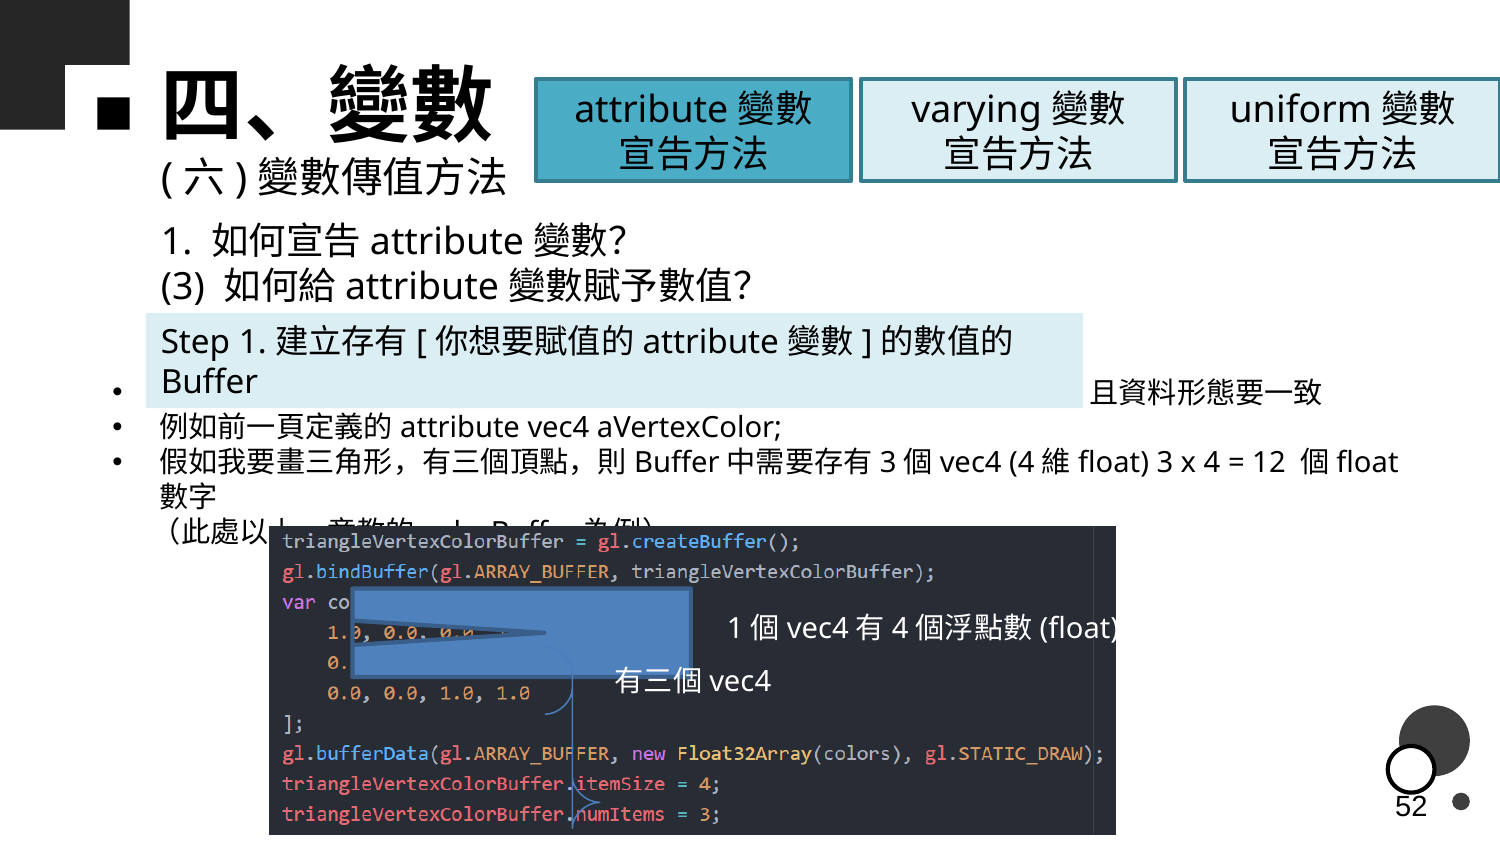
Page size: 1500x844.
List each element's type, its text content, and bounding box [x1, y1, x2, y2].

text_box [352, 588, 691, 678]
text_box [1387, 705, 1470, 782]
text_box uniform變數 宣告方法 [1185, 78, 1500, 181]
text_box (六)變數傳值方法 [145, 143, 820, 209]
text_box 有三個vec4 [599, 655, 1051, 706]
text_box varying變數 宣告方法 [861, 78, 1177, 181]
text_box Step 1.建立存有[你想要賦值的attribute變數]的數值的Buffer [145, 313, 1083, 409]
text_box attribute變數 宣告方法 [535, 78, 852, 181]
text_box 1個vec4有4個浮點數(float) [711, 602, 1163, 653]
text_box [1452, 792, 1470, 811]
text_box [97, 97, 130, 130]
text_box [0, 0, 130, 130]
title 四、變數 [145, 32, 845, 143]
text_box 準備一個Buffer，該Buffer的資料筆數要與欲繪製的頂點數量一樣多、且資料形態要一致 例如前一頁定義的attribute vec4 aVertexColor; 假如我要畫三角形，有三個頂點，則Buffer中需要存有3個vec4 (4維float) 3 x 4 = 12 個float數字 （此處以上一章教的colorBuffer為例） [97, 366, 1418, 557]
picture [269, 526, 1116, 835]
slide_number <number> [1116, 782, 1443, 827]
text_box 1. 如何宣告attribute變數？ (3) 如何給attribute變數賦予數值？ [145, 209, 1343, 315]
